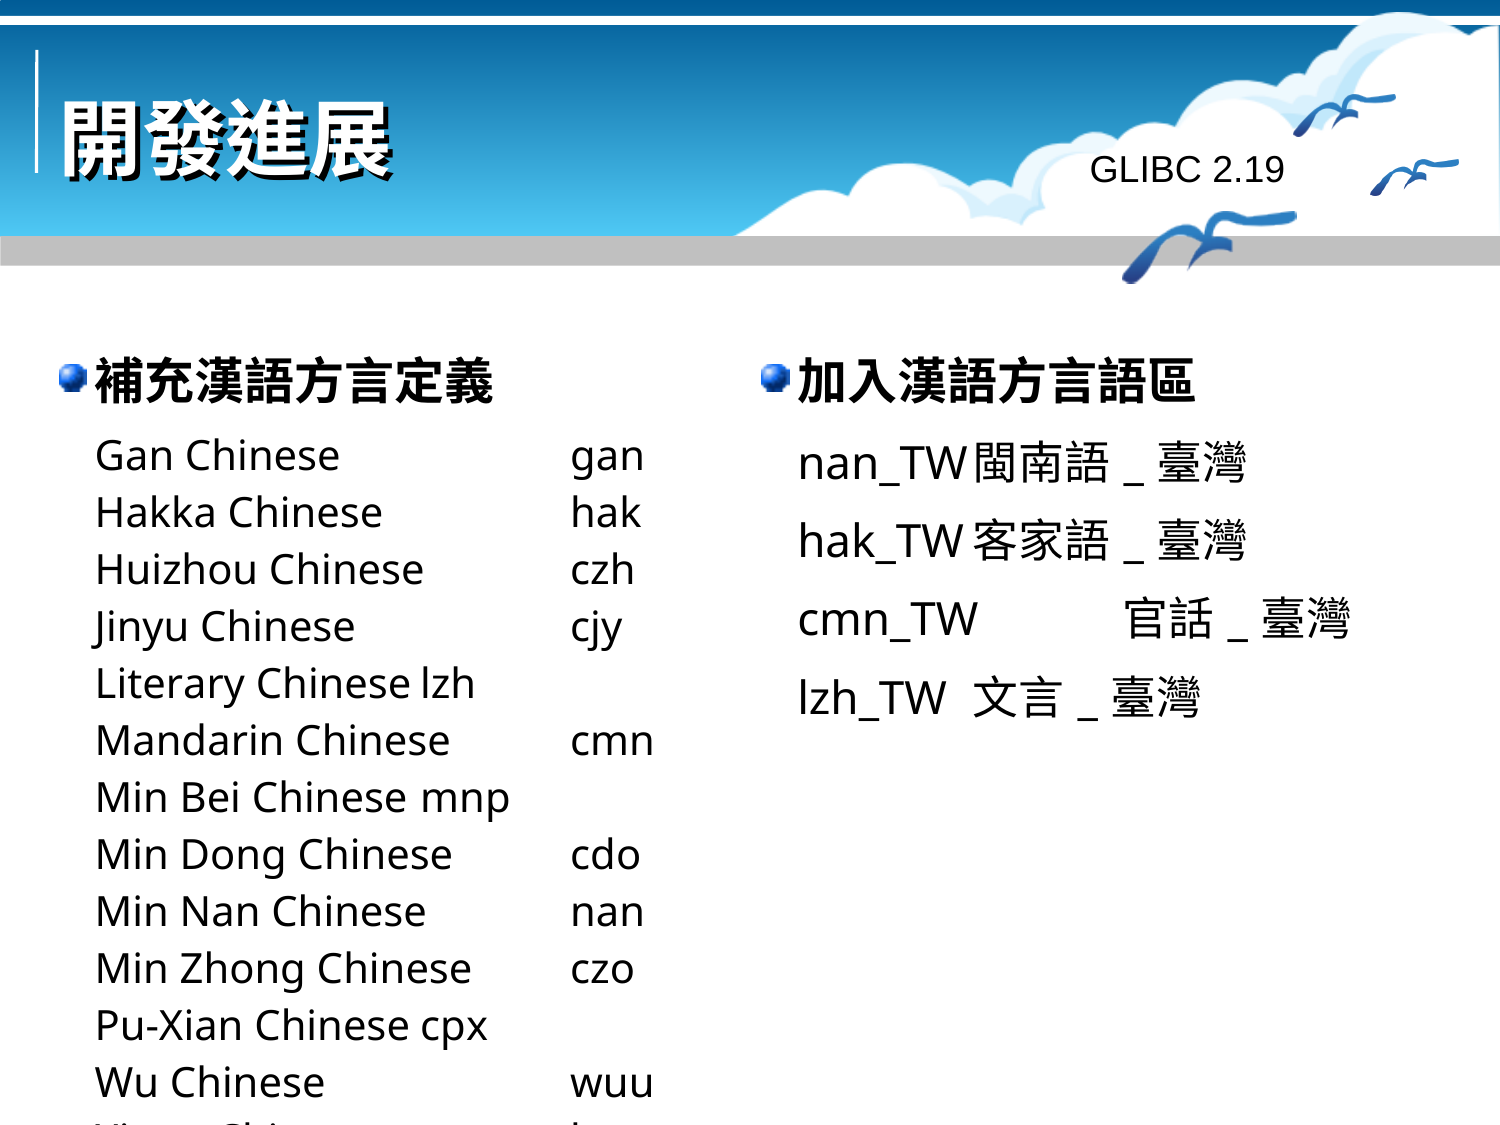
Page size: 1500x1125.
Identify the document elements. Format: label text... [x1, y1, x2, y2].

text_box GLIBC 2.19 [1074, 143, 1312, 201]
list 補充漢語方言定義 Gan Chinese gan Hakka Chinese hak Huizhou Chinese czh Jinyu Chinese cjy Literary Chinese lzh Mandarin Chinese cmn Min Bei Chinese mnp Min Dong Chinese cdo Min Nan Chinese nan Min Zhong Chinese czo Pu-Xian Chinese cpx Wu Chinese wuu Xiang Chinese hsn Yue Chinese yue [59, 305, 756, 1120]
title 開發進展 [59, 86, 1465, 186]
list 加入漢語方言語區 nan_TW 閩南語_臺灣 hak_TW 客家語_臺灣 cmn_TW 官話_臺灣 lzh_TW 文言_臺灣 [761, 305, 1459, 1120]
picture [730, 12, 1500, 284]
